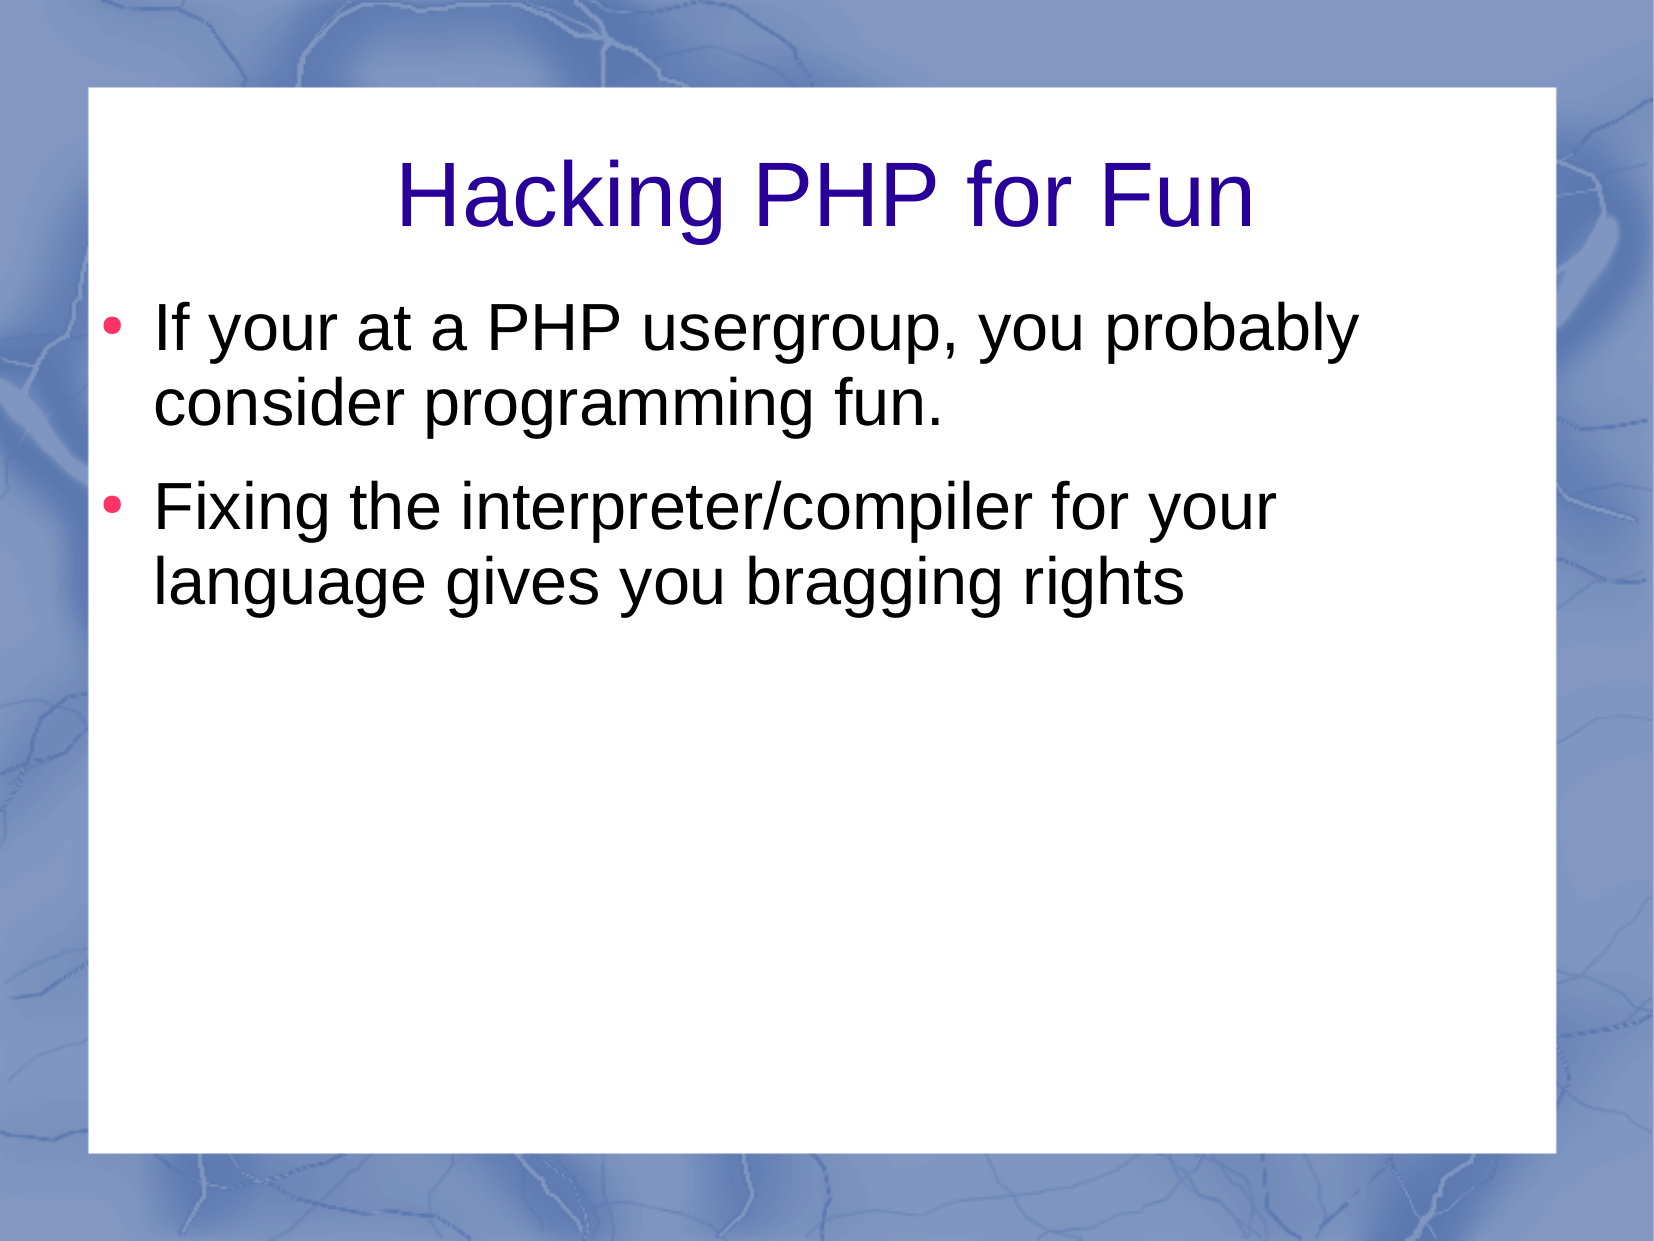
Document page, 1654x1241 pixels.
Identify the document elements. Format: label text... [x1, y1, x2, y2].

title Hacking PHP for Fun [118, 90, 1536, 290]
list If your at a PHP usergroup, you probably consider programming fun. Fixing the interpreter/compiler for your language gives you bragging rights [82, 290, 1571, 1094]
picture [0, 0, 1654, 1241]
